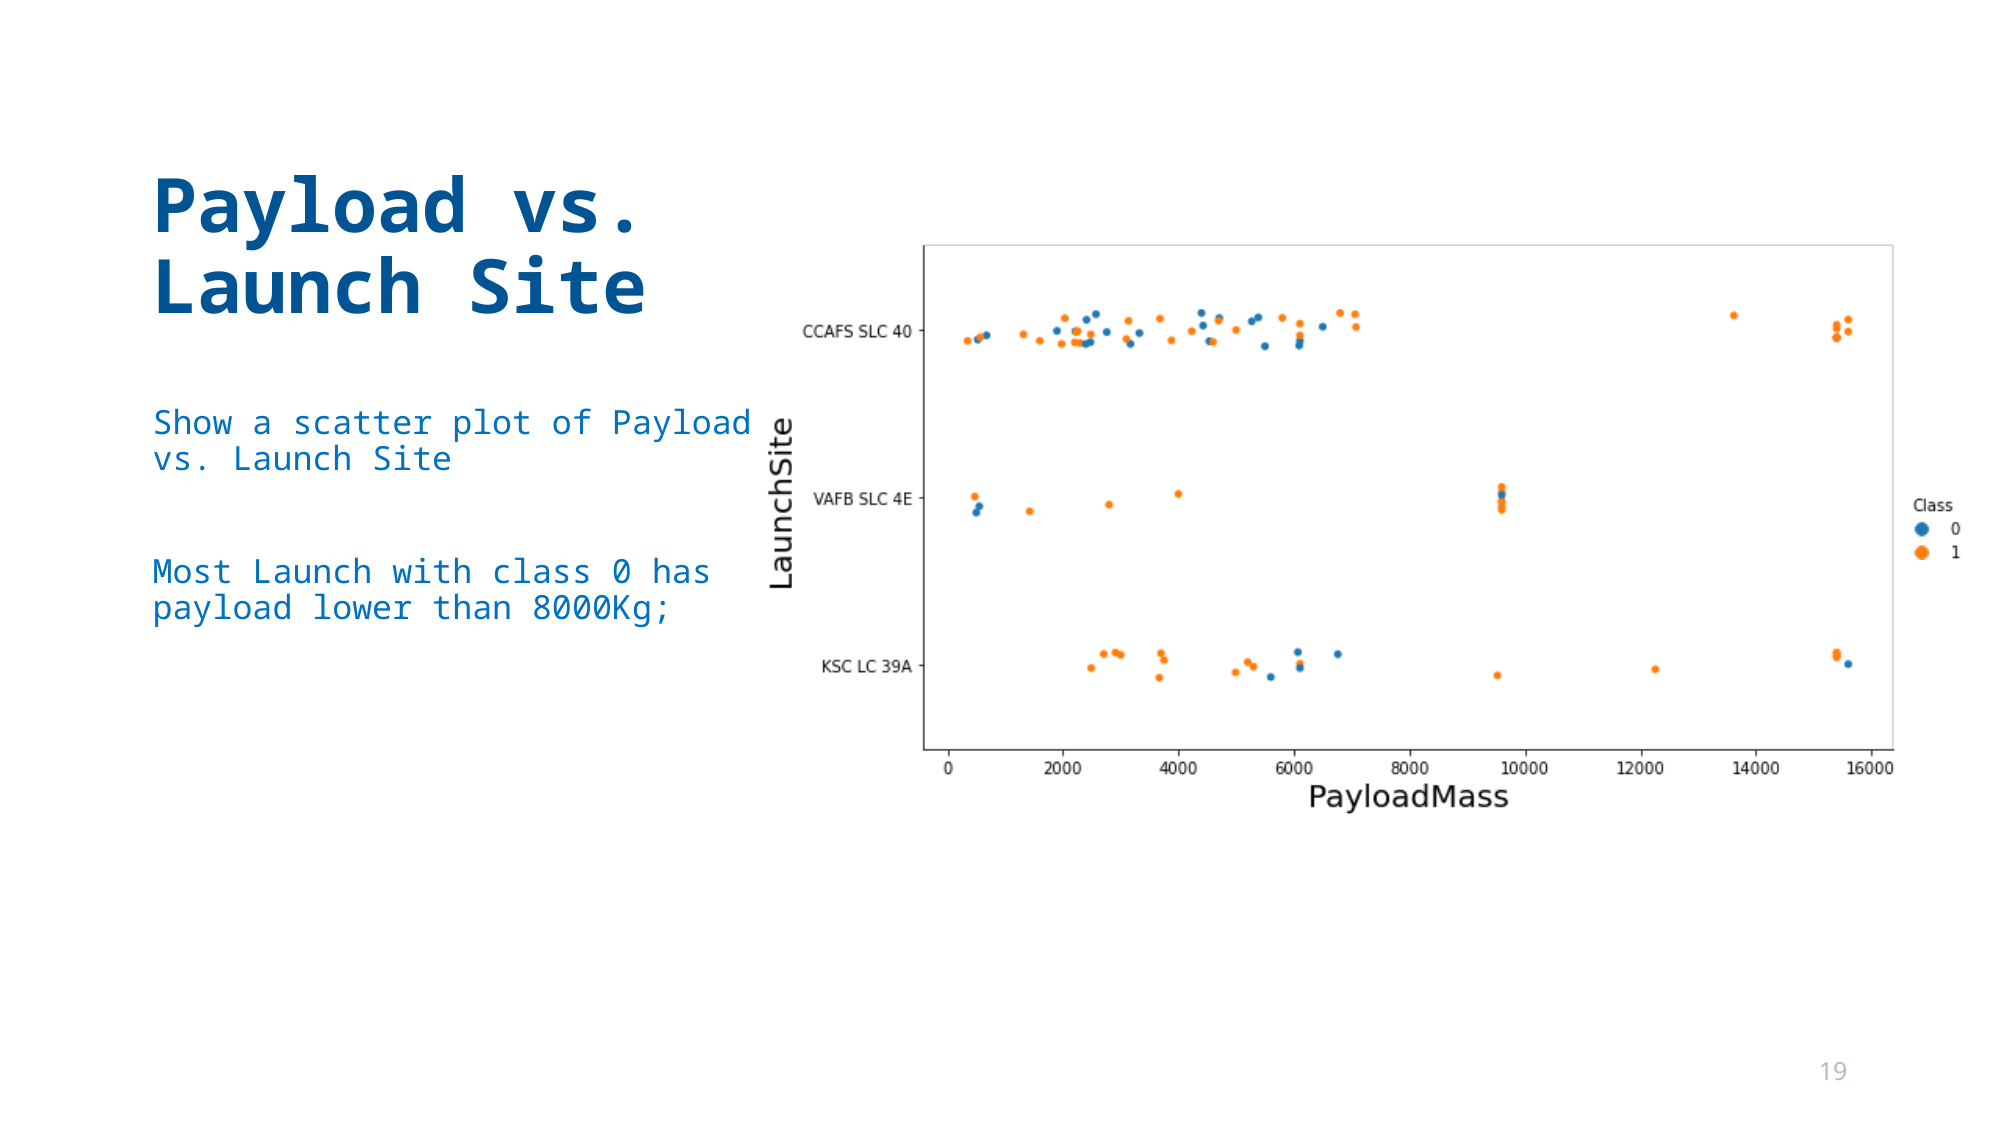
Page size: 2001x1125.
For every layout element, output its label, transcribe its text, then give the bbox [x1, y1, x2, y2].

picture [756, 236, 1973, 823]
slide_number 41 [1412, 1042, 1863, 1103]
list Show a scatter plot of Payload vs. Launch Site Most Launch with class 0 has payload lower than 8000Kg; [137, 337, 783, 963]
title Payload vs. Launch Site [137, 75, 783, 337]
